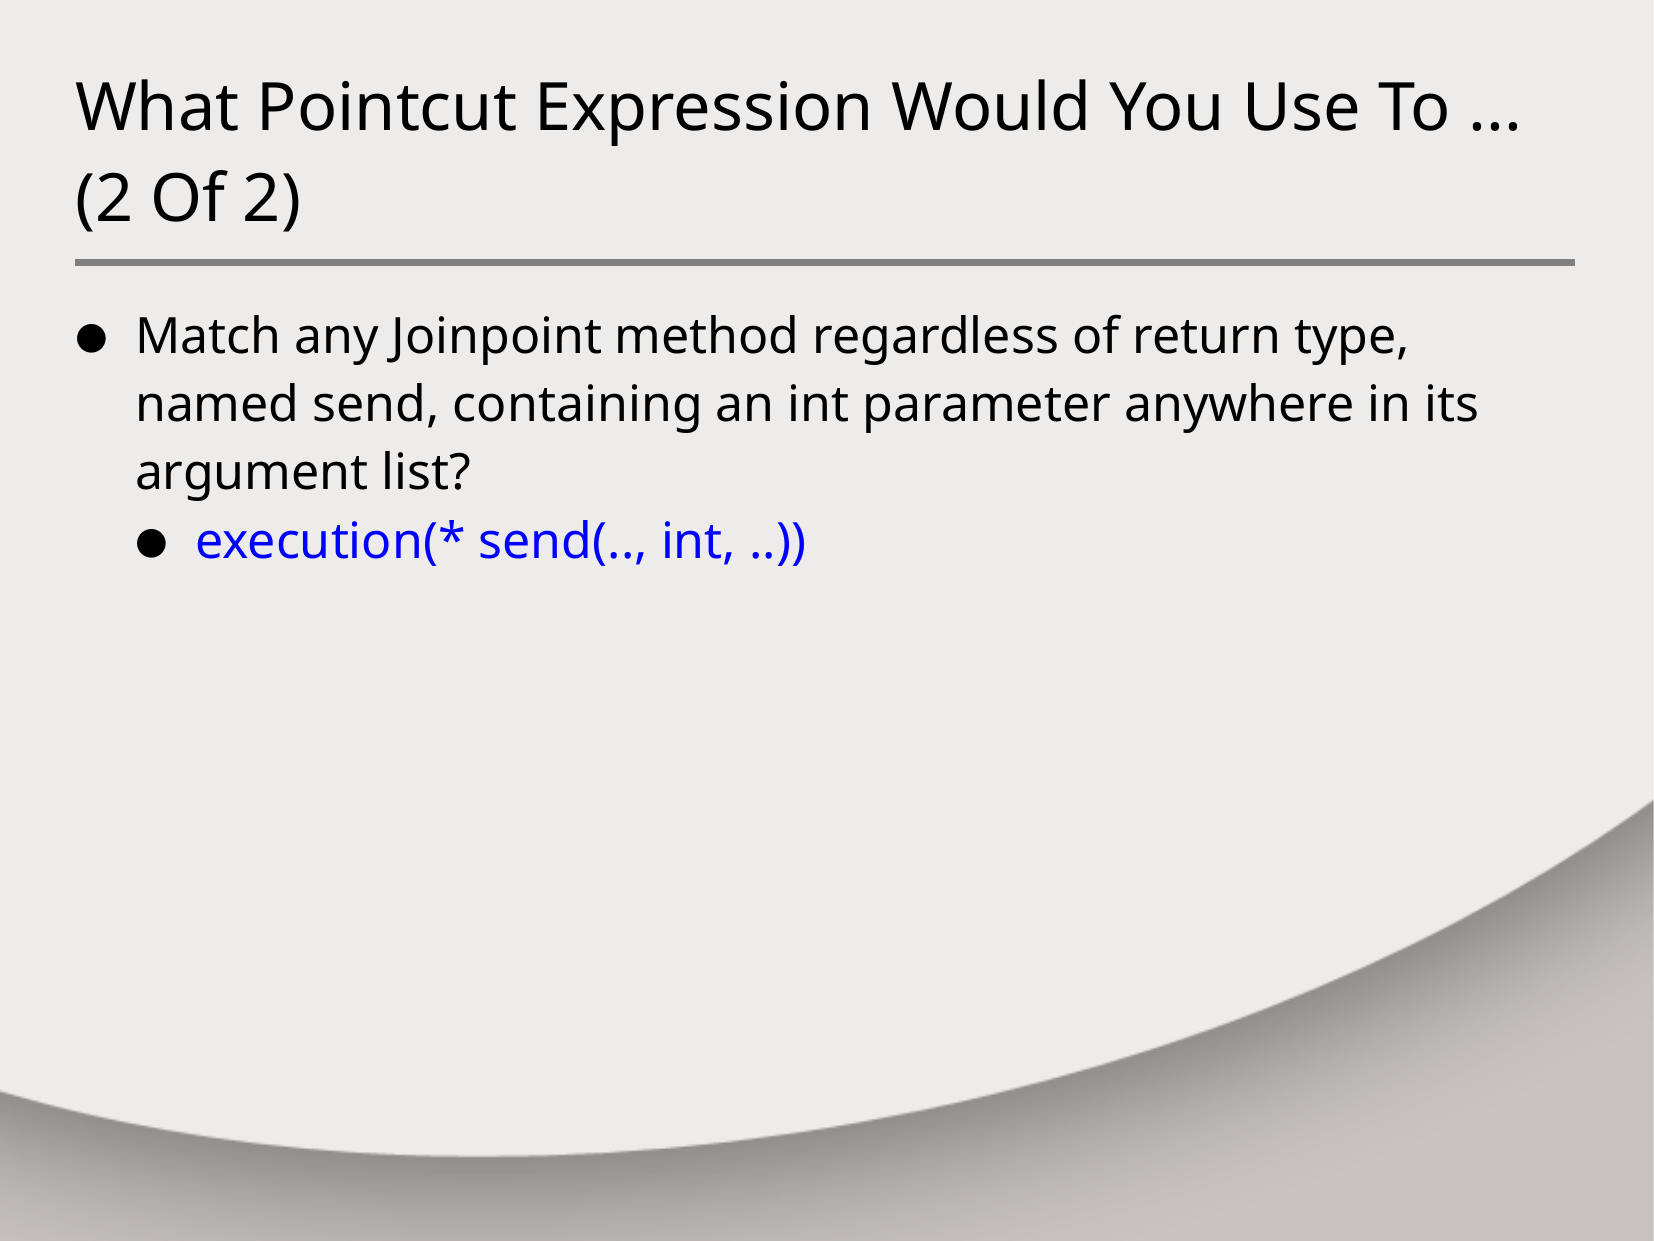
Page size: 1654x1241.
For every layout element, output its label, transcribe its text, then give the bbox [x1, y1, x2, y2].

picture [0, 0, 1654, 1241]
title What Pointcut Expression Would You Use To ... (2 Of 2) [75, 75, 1576, 226]
list Match any Joinpoint method regardless of return type, named send, containing an int parameter anywhere in its argument list? execution(* send(.., int, ..)) [75, 300, 1576, 1163]
